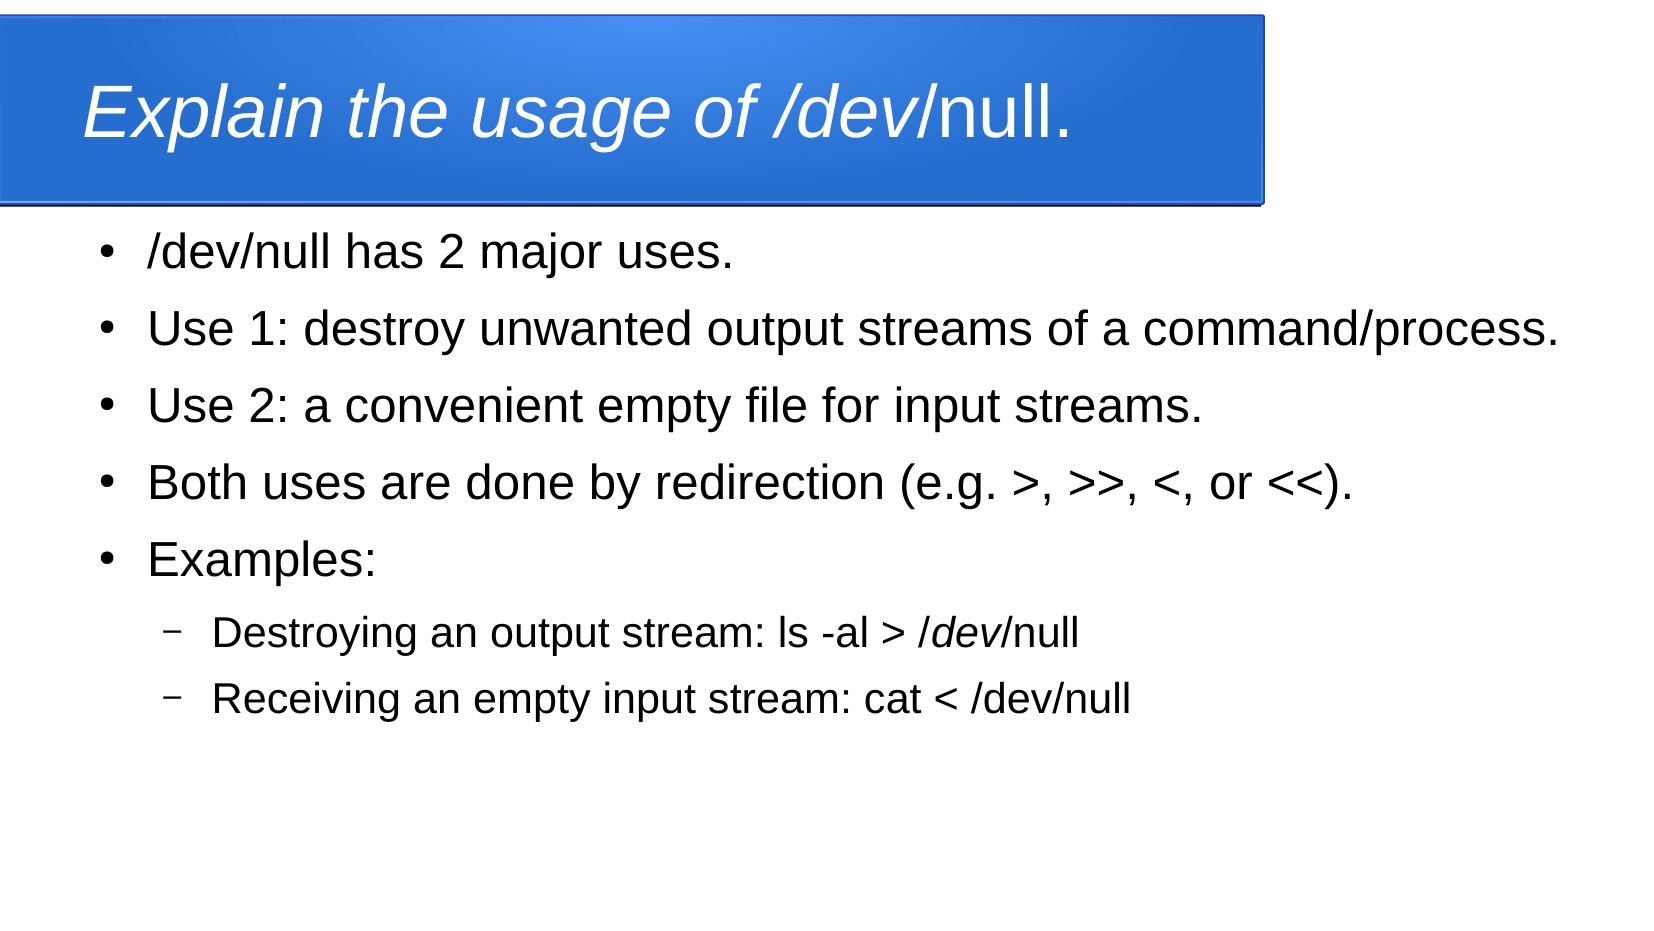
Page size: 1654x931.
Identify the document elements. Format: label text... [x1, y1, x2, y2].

list /dev/null has 2 major uses. Use 1: destroy unwanted output streams of a command/process. Use 2: a convenient empty file for input streams. Both uses are done by redirection (e.g. >, >>, <, or <<). Examples: Destroying an output stream: ls -al > /dev/null Receiving an empty input stream: cat < /dev/null [82, 224, 1571, 764]
title Explain the usage of /dev/null. [82, 35, 1235, 189]
